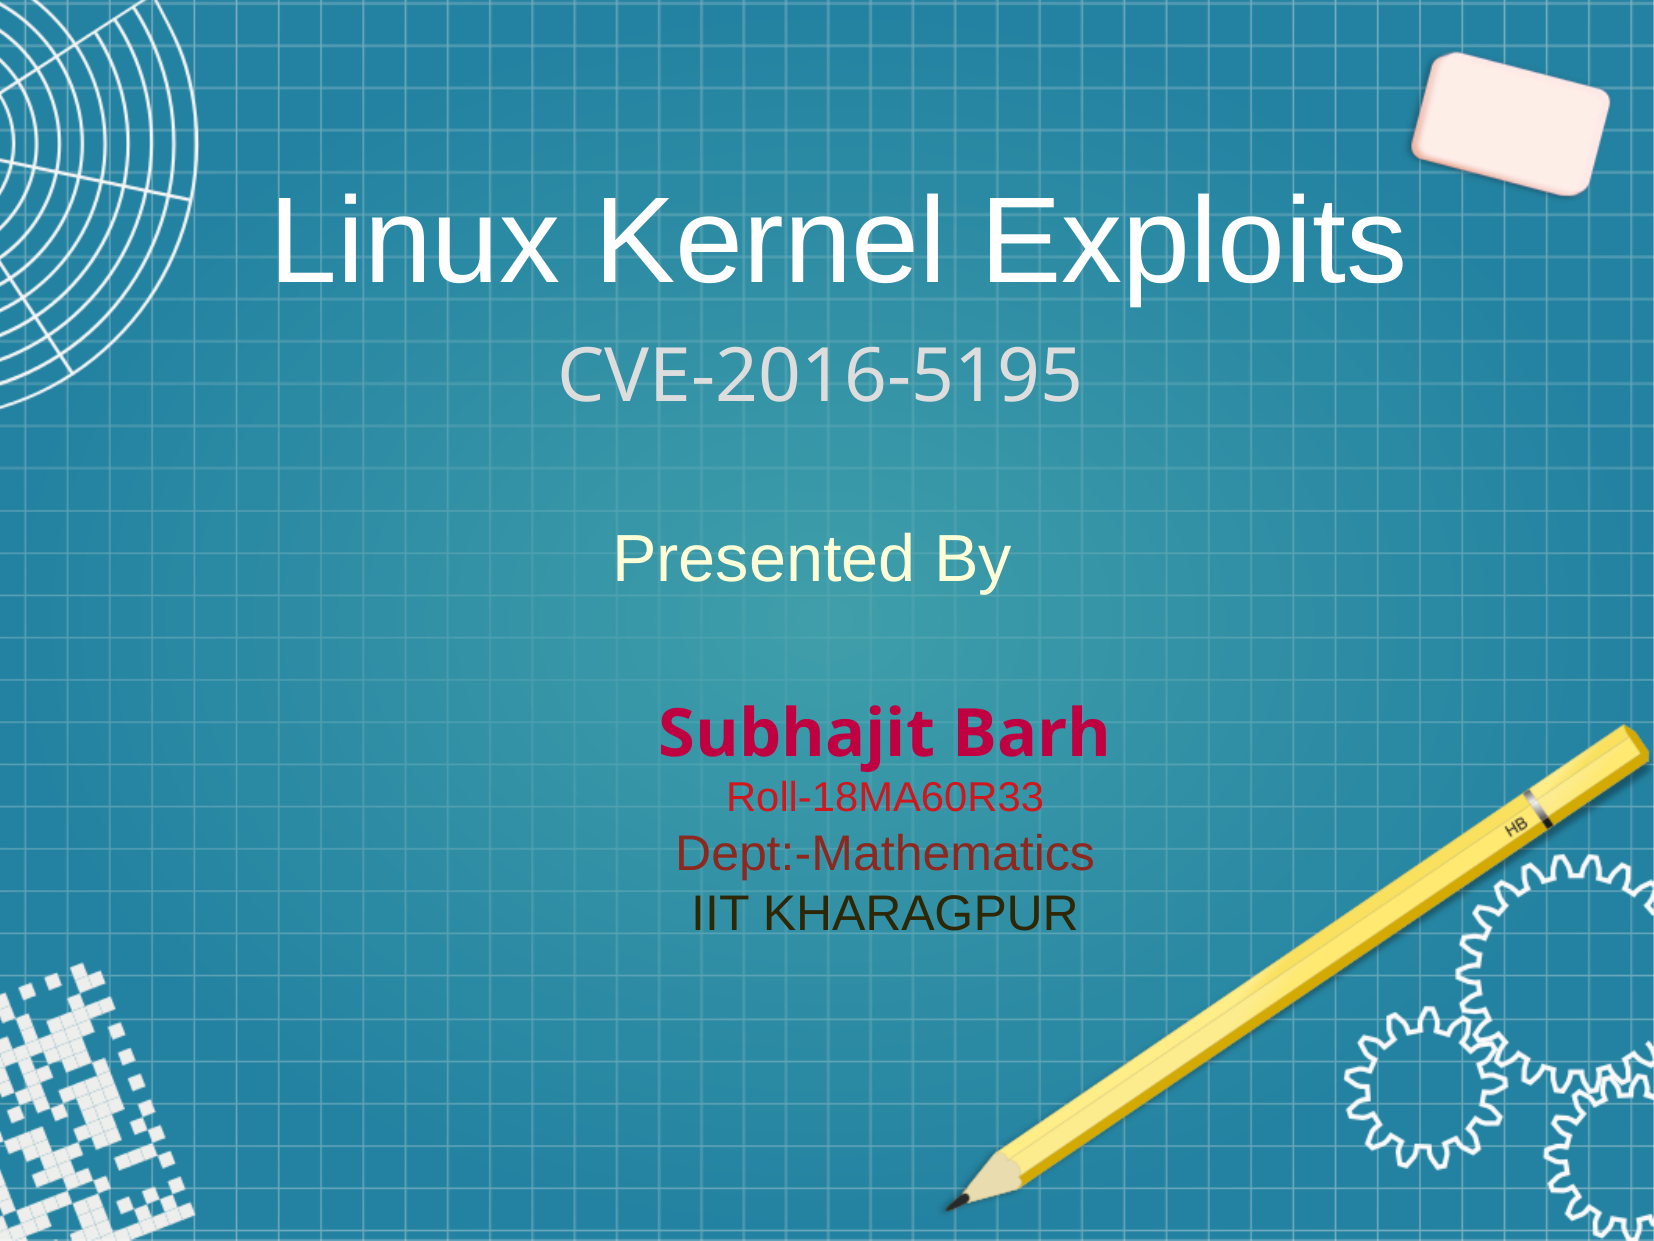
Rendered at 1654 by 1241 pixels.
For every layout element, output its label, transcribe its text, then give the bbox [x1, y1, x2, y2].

text_box Linux Kernel Exploits [94, 160, 1583, 308]
text_box Subhajit Barh Roll-18MA60R33 Dept:-Mathematics IIT KHARAGPUR [565, 637, 1205, 1008]
text_box Presented By [597, 507, 1028, 683]
text_box CVE-2016-5195 [295, 318, 1347, 424]
picture [0, 0, 1654, 1241]
